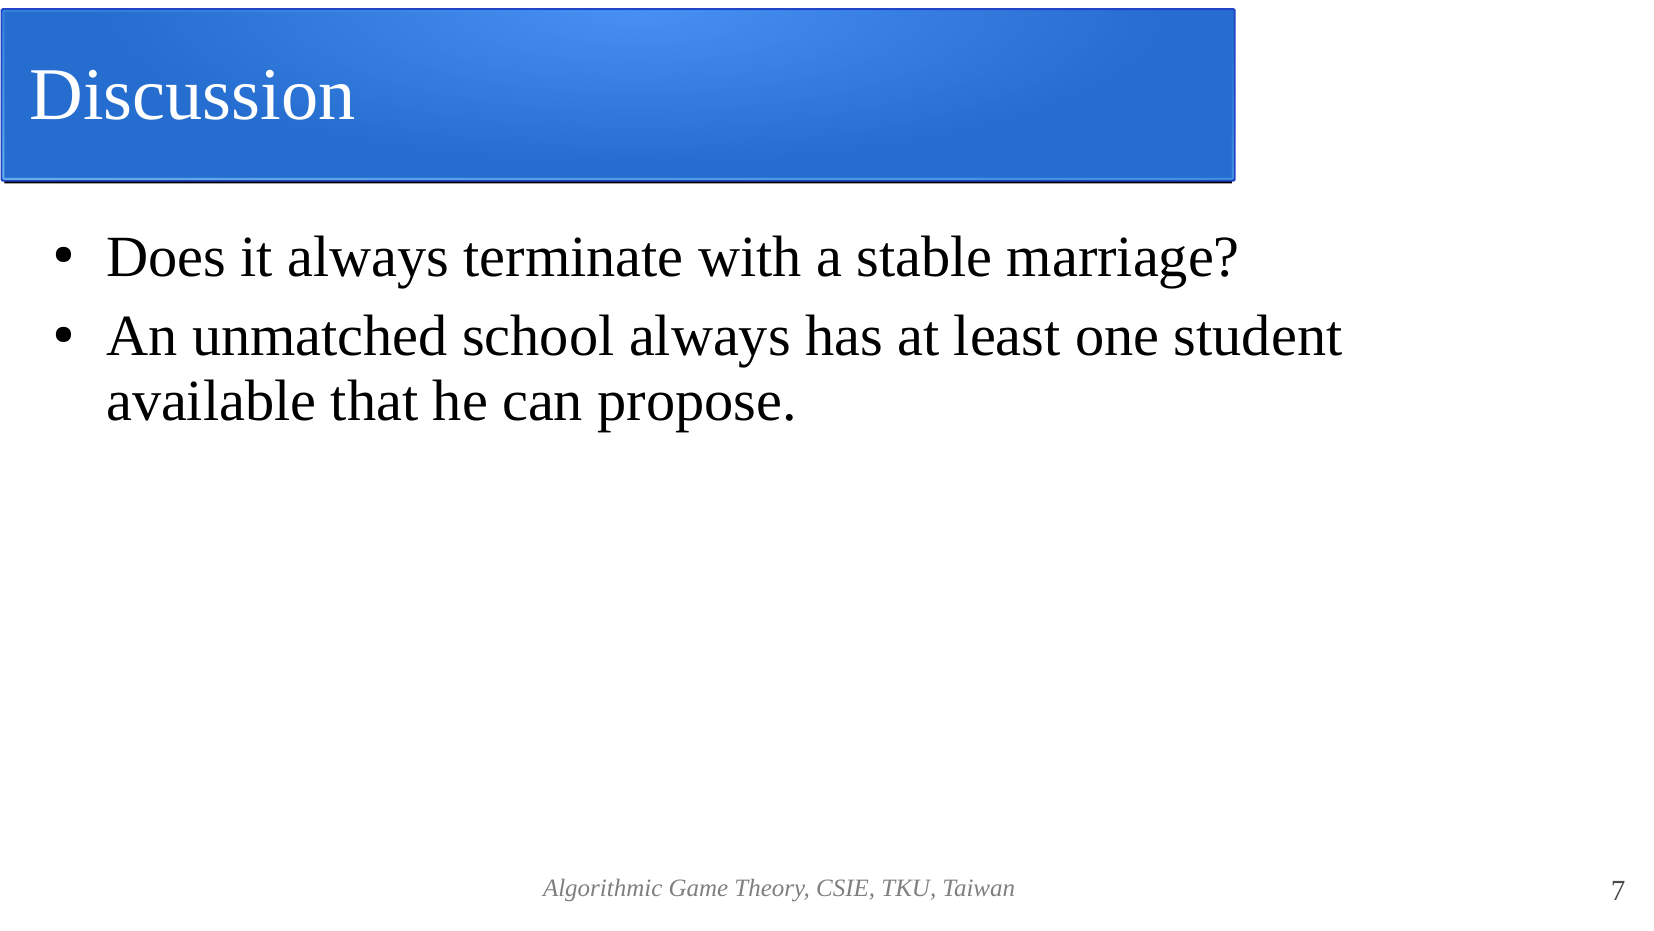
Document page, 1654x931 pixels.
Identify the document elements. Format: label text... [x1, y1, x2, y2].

list Does it always terminate with a stable marriage? An unmatched school always has at least one student available that he can propose. [35, 224, 1524, 764]
title Discussion [29, 17, 1138, 172]
